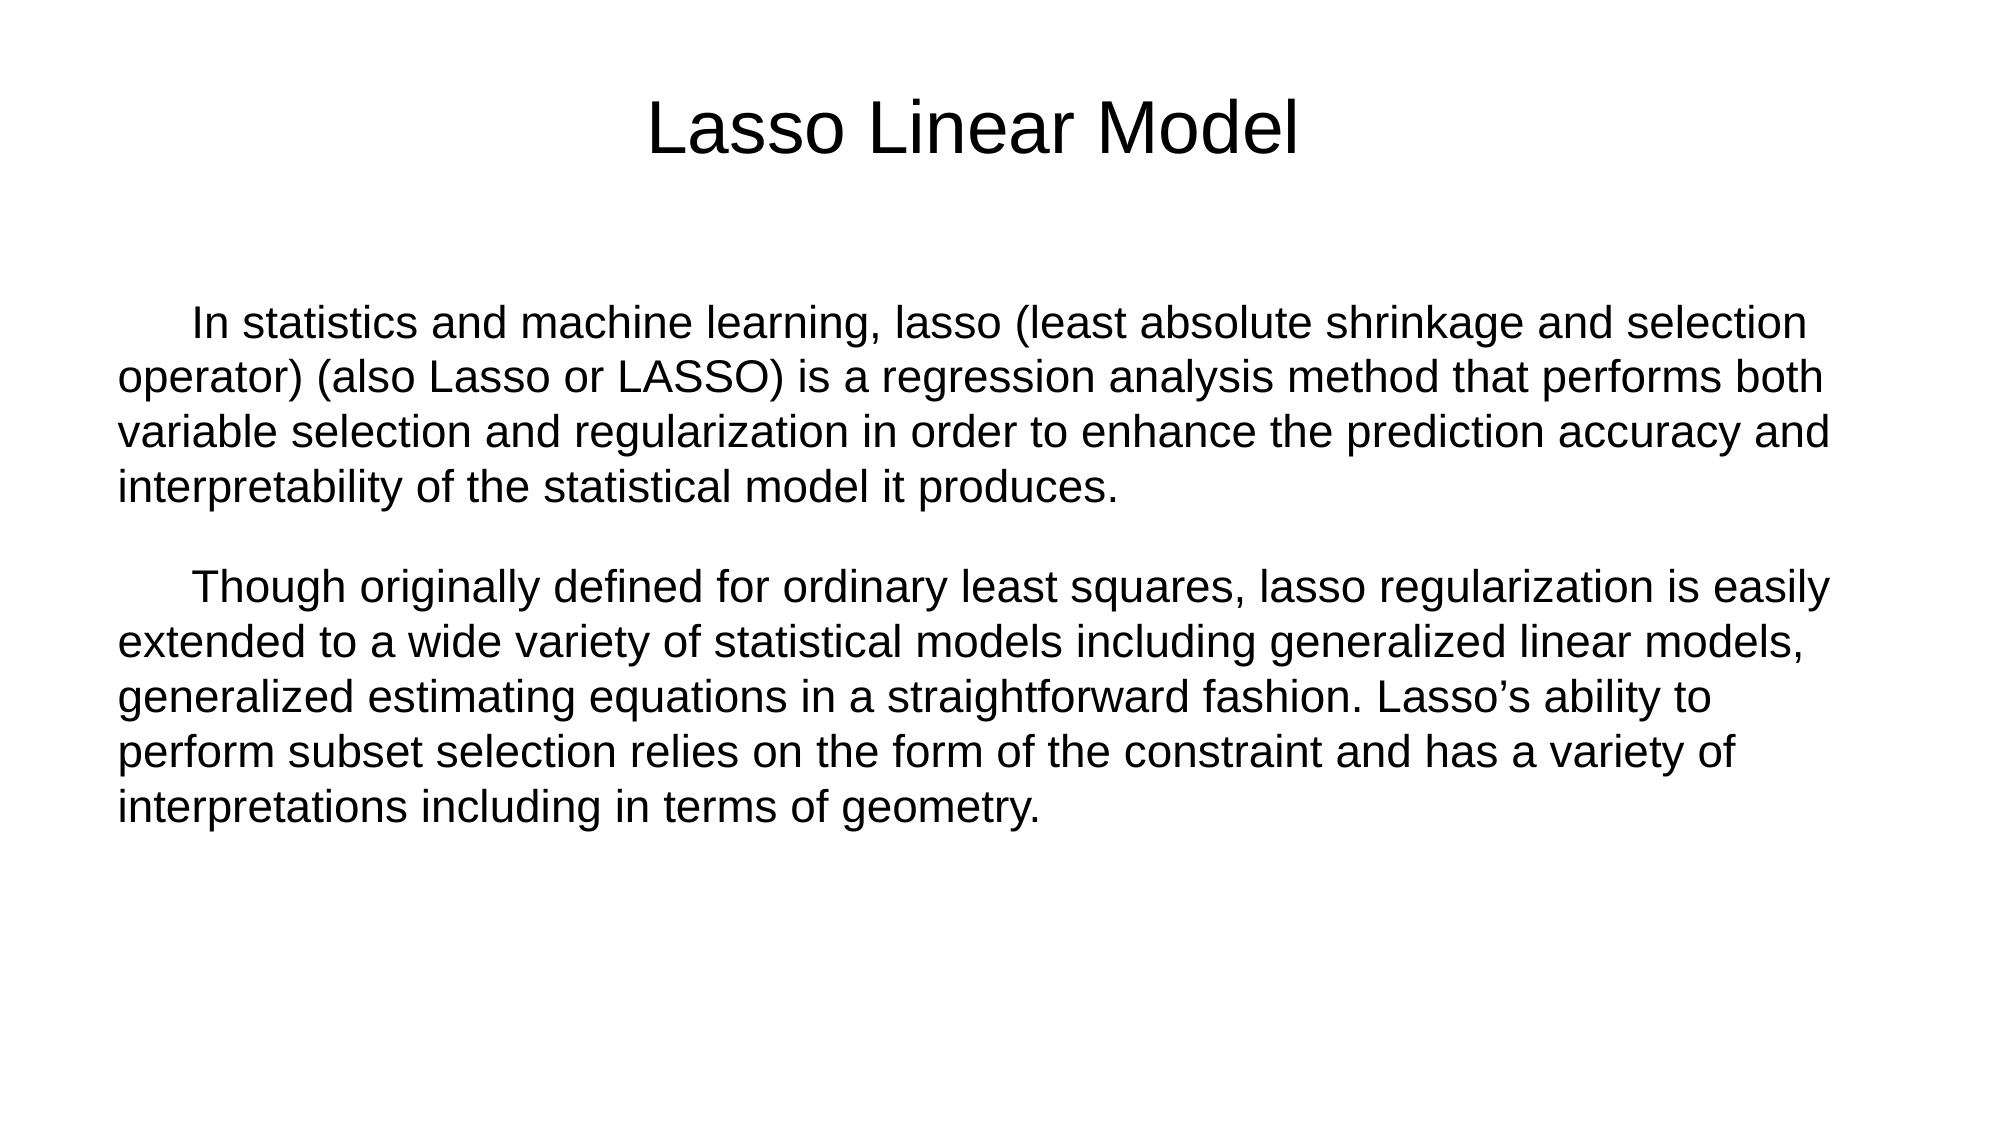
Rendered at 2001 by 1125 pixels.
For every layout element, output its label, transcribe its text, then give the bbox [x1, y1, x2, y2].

text_box Lasso Linear Model [129, 47, 1855, 212]
text_box In statistics and machine learning, lasso (least absolute shrinkage and selection operator) (also Lasso or LASSO) is a regression analysis method that performs both variable selection and regularization in order to enhance the prediction accuracy and interpretability of the statistical model it produces. Though originally defined for ordinary least squares, lasso regularization is easily extended to a wide variety of statistical models including generalized linear models, generalized estimating equations in a straightforward fashion. Lasso’s ability to perform subset selection relies on the form of the constraint and has a variety of interpretations including in terms of geometry. [117, 161, 1843, 1099]
